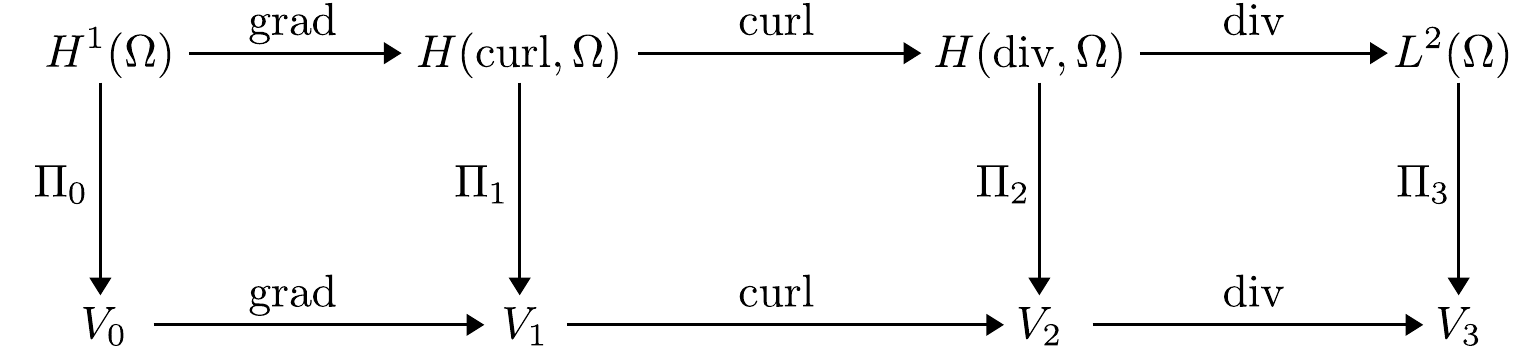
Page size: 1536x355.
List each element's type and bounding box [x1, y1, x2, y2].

text_box [975, 165, 1028, 204]
text_box [933, 32, 1127, 79]
text_box [415, 32, 623, 79]
text_box [44, 26, 175, 79]
text_box [1015, 307, 1061, 346]
text_box [501, 307, 547, 346]
text_box [1392, 26, 1513, 79]
text_box [248, 274, 337, 316]
text_box [738, 274, 815, 307]
text_box [1222, 2, 1286, 36]
text_box [1222, 274, 1286, 307]
text_box [738, 2, 815, 36]
text_box [454, 165, 507, 204]
text_box [1396, 165, 1449, 205]
text_box [1435, 307, 1480, 346]
text_box [33, 165, 87, 205]
text_box [80, 307, 126, 346]
text_box [248, 2, 337, 45]
